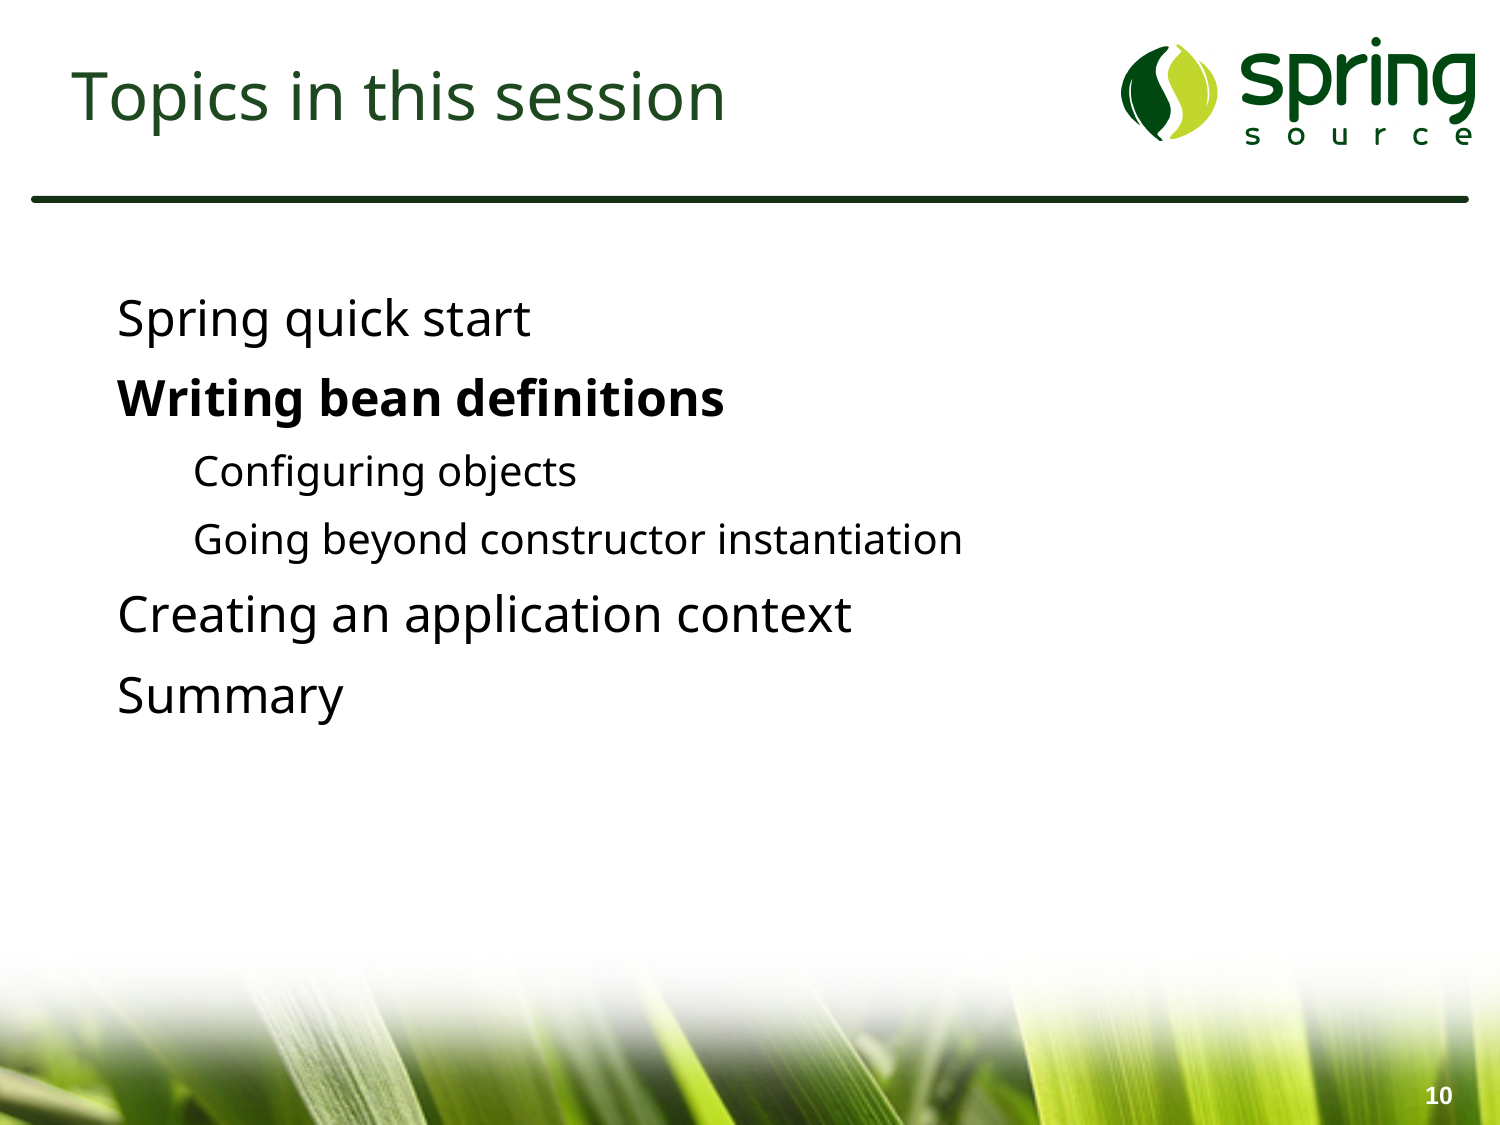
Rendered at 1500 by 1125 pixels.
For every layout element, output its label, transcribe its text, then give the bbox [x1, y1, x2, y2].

list Spring quick start Writing bean definitions Configuring objects Going beyond constructor instantiation Creating an application context Summary [103, 275, 1394, 938]
picture [0, 944, 1500, 1125]
title Topics in this session [56, 13, 1089, 176]
picture [1121, 37, 1475, 145]
